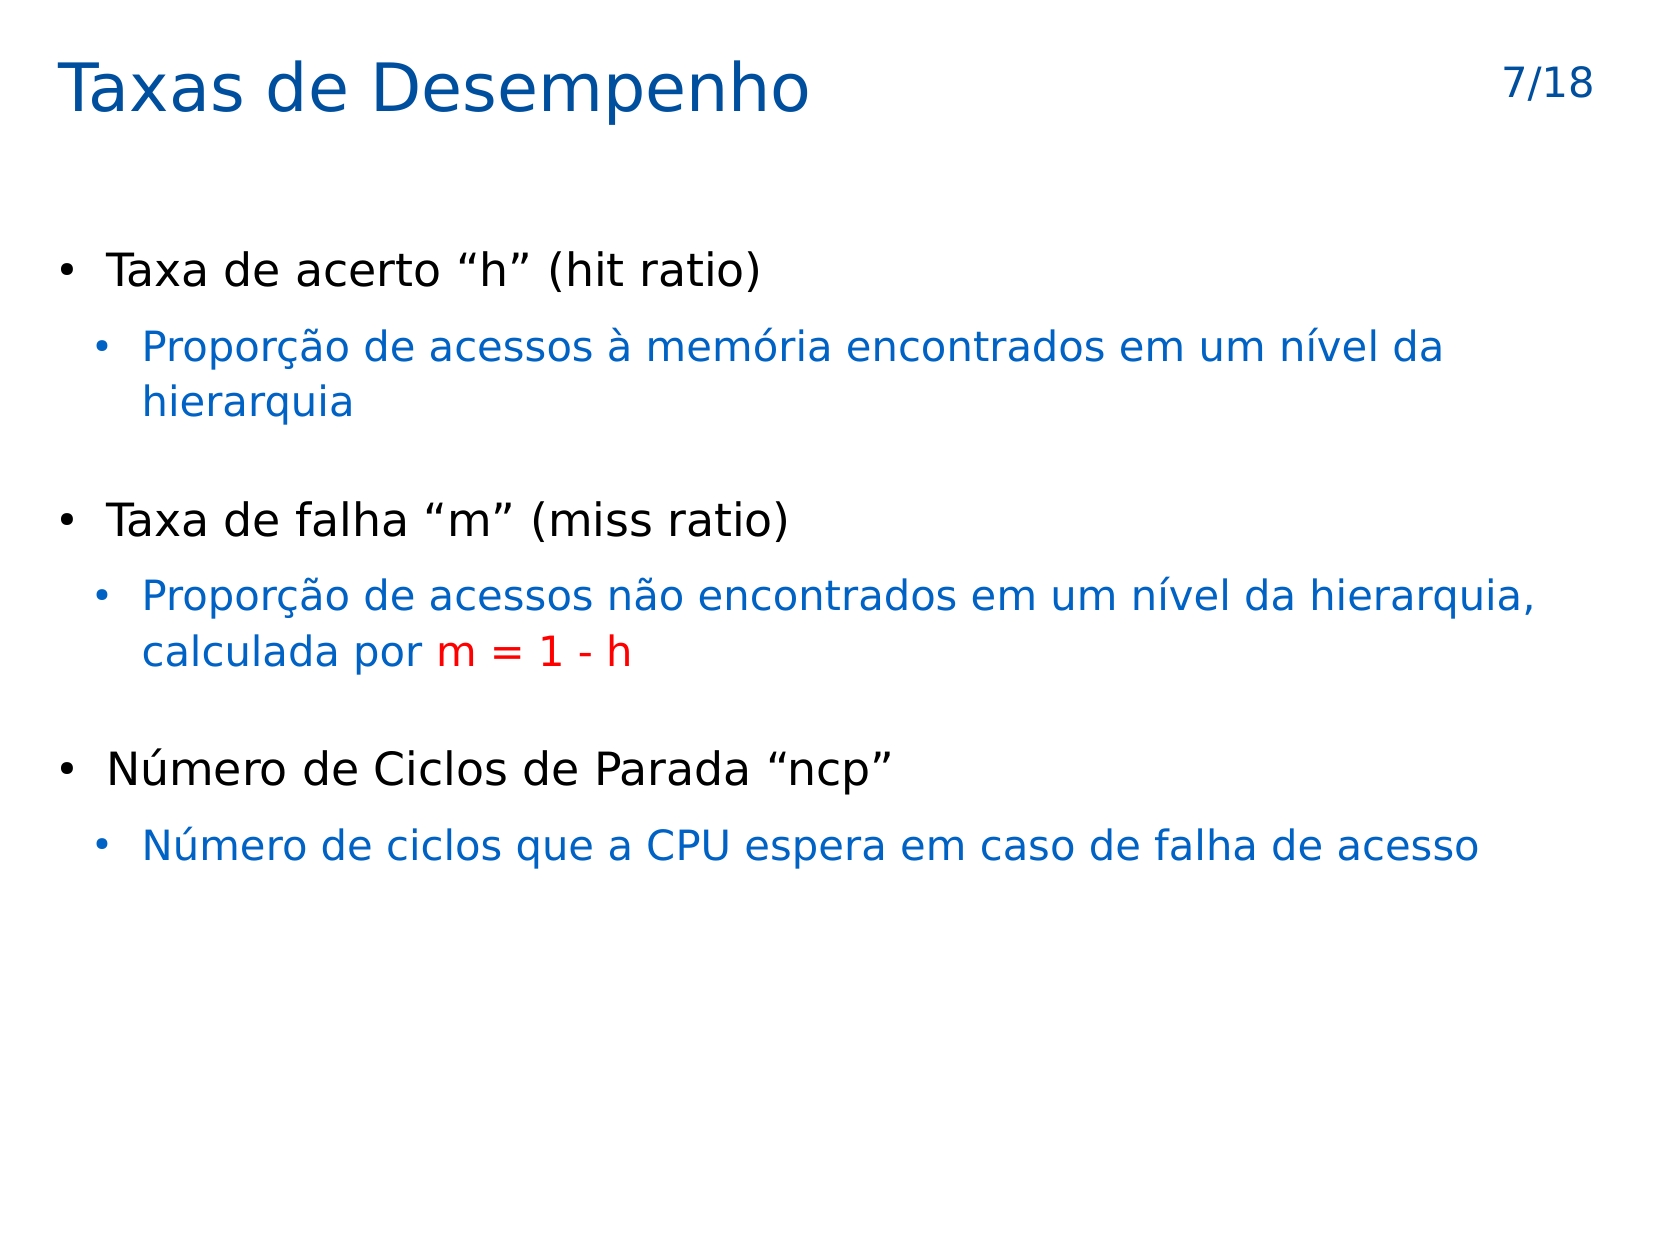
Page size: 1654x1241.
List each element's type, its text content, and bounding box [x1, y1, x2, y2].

title Taxas de Desempenho [59, 29, 1625, 148]
list Taxa de acerto “h” (hit ratio) Proporção de acessos à memória encontrados em um nível da hierarquia Taxa de falha “m” (miss ratio) Proporção de acessos não encontrados em um nível da hierarquia, calculada por m = 1 - h Número de Ciclos de Parada “ncp” Número de ciclos que a CPU espera em caso de falha de acesso [59, 236, 1595, 1211]
